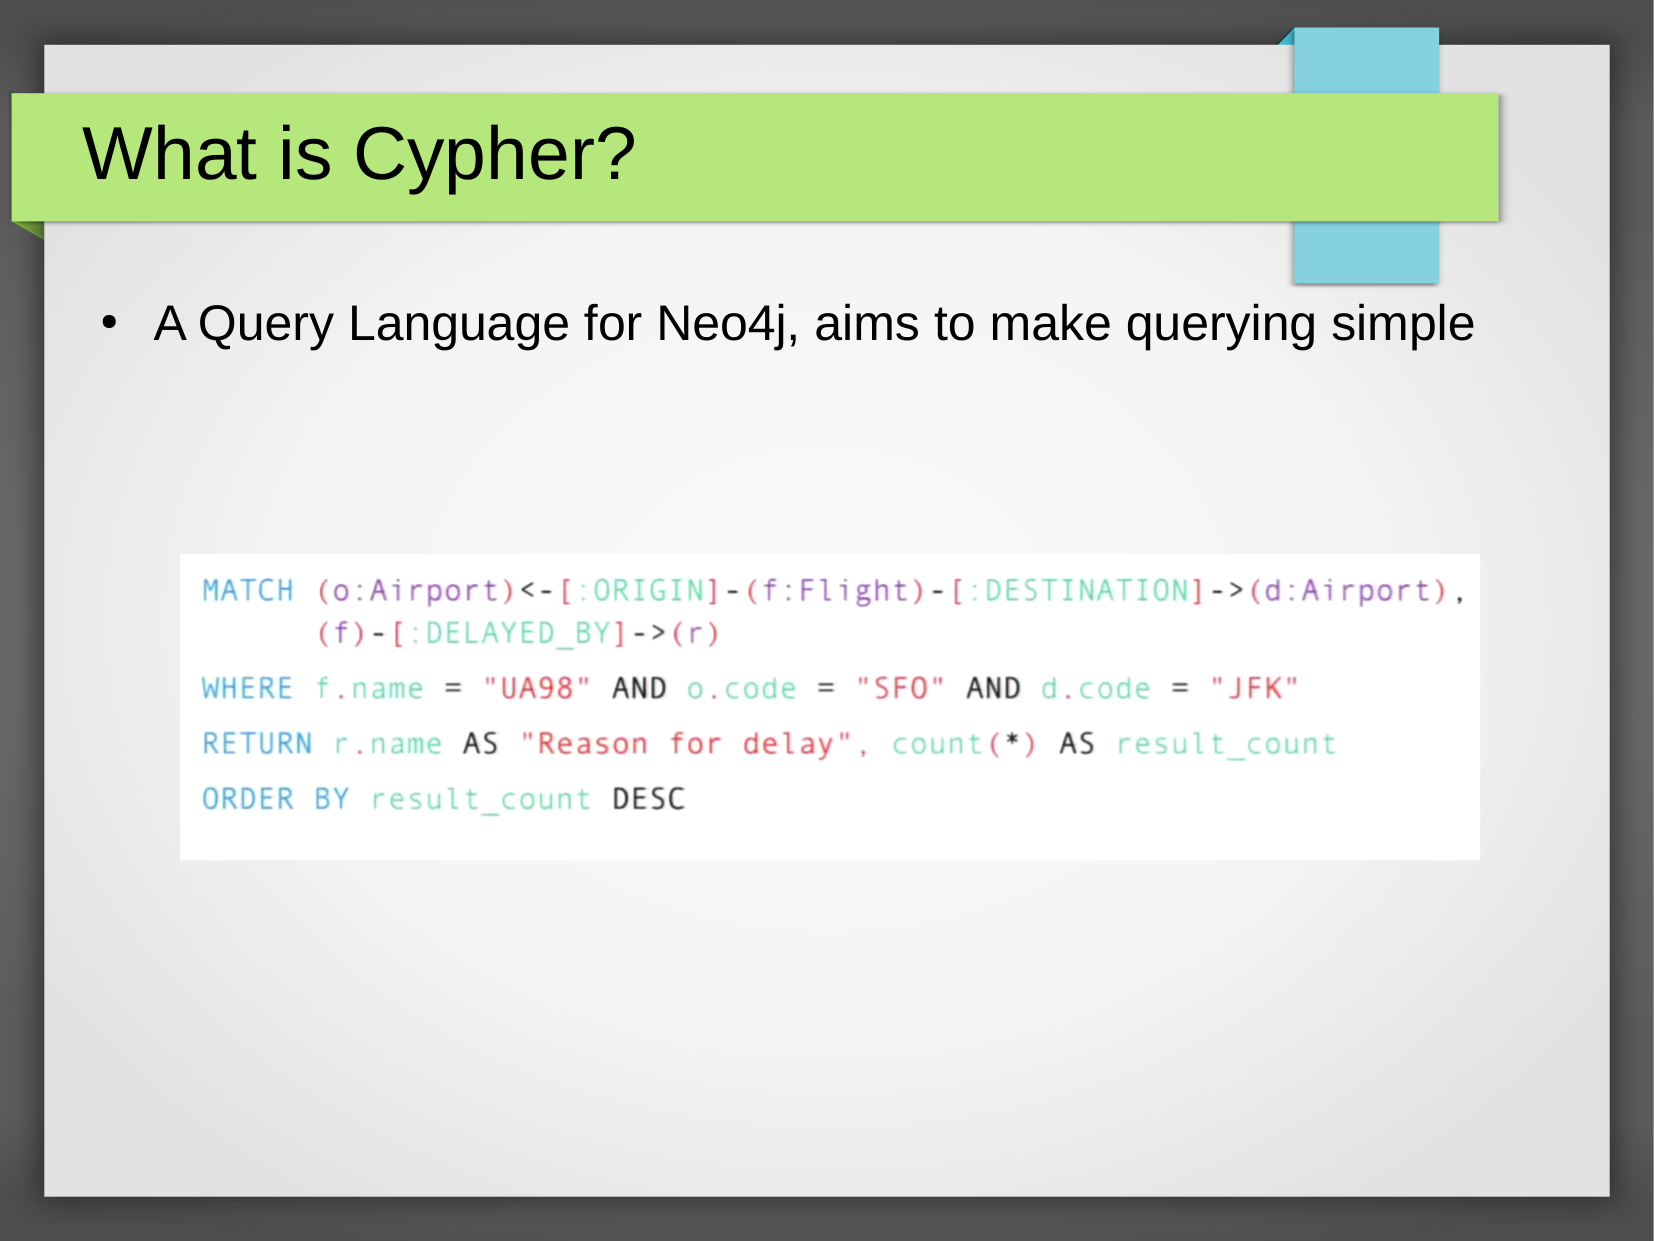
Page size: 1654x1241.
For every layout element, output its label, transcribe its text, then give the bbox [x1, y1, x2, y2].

title What is Cypher? [82, 94, 1264, 213]
list A Query Language for Neo4j, aims to make querying simple [82, 295, 1571, 1015]
picture [0, 0, 1654, 1241]
